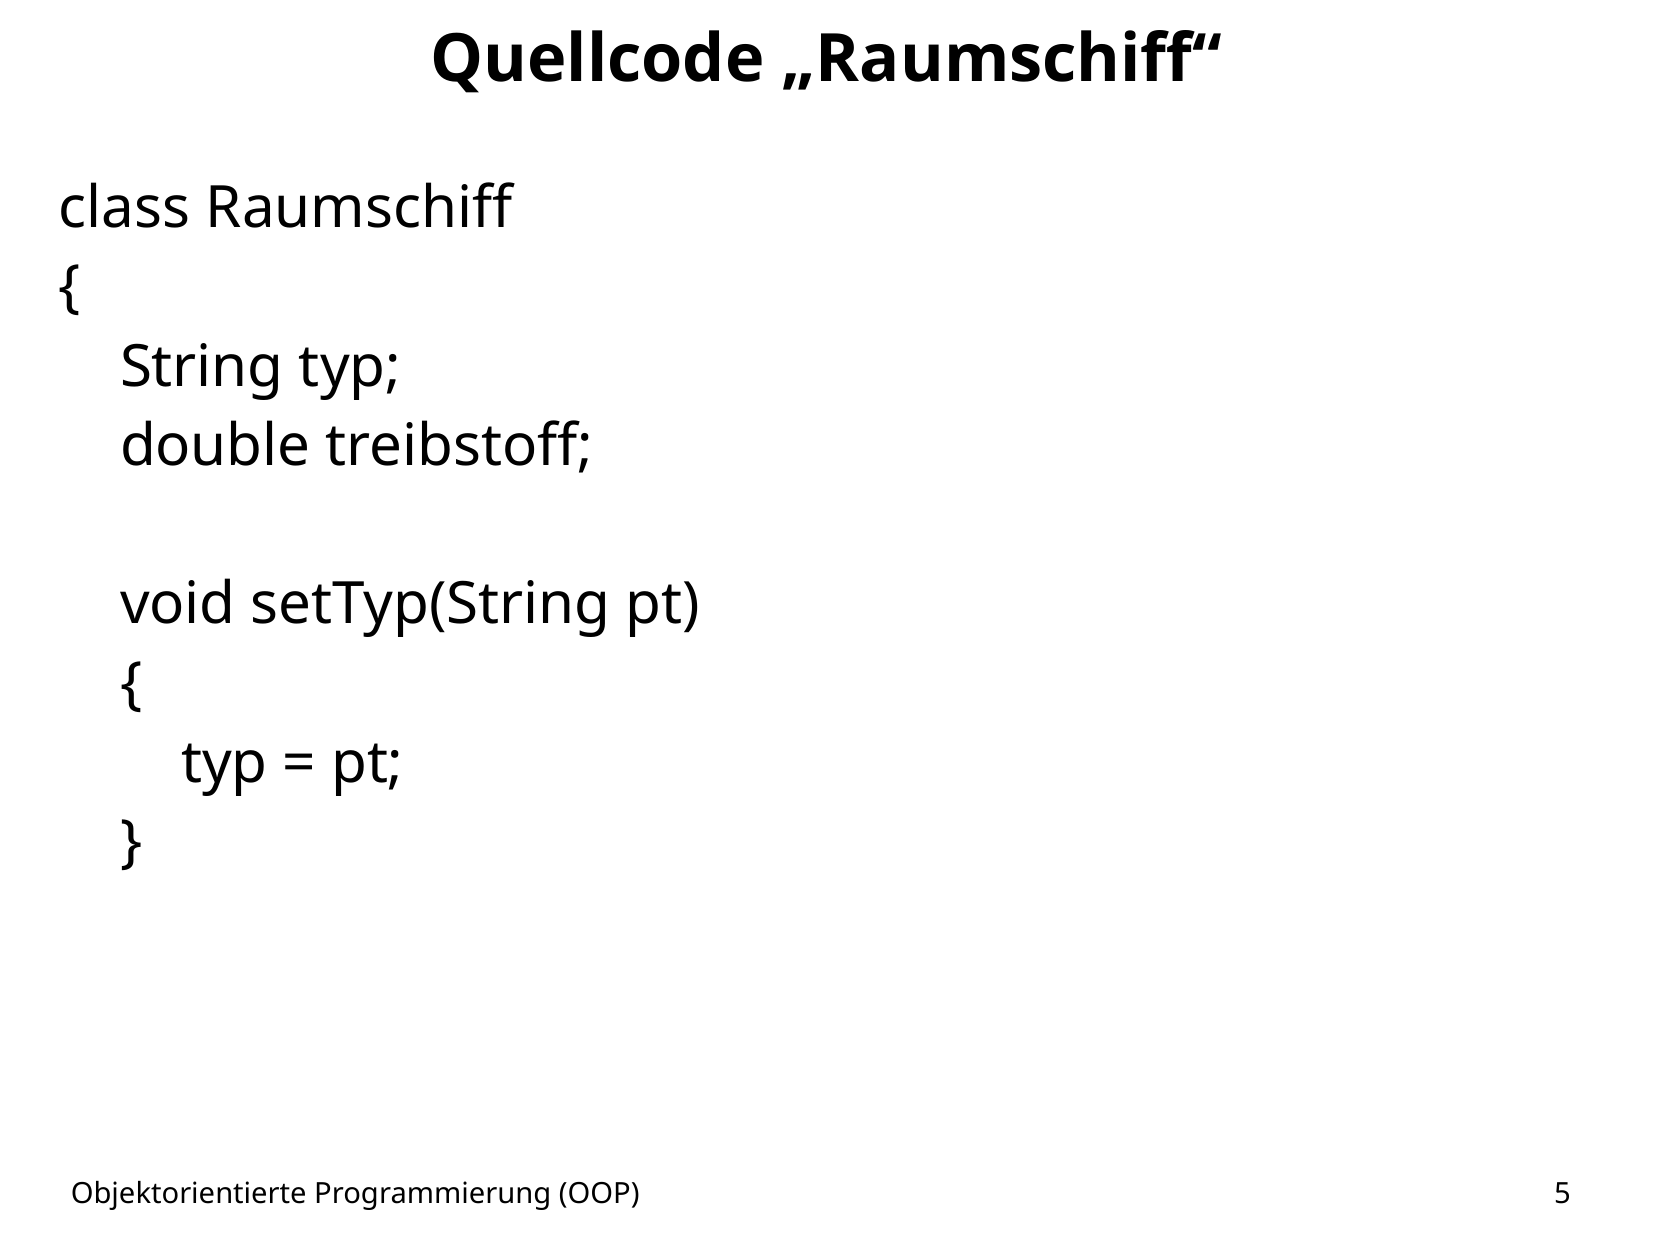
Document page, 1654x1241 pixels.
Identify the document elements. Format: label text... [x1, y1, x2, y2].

title Quellcode „Raumschiff“ [0, 5, 1654, 107]
list class Raumschiff { String typ; double treibstoff; void setTyp(String pt) { typ = pt; } [59, 165, 1630, 1146]
